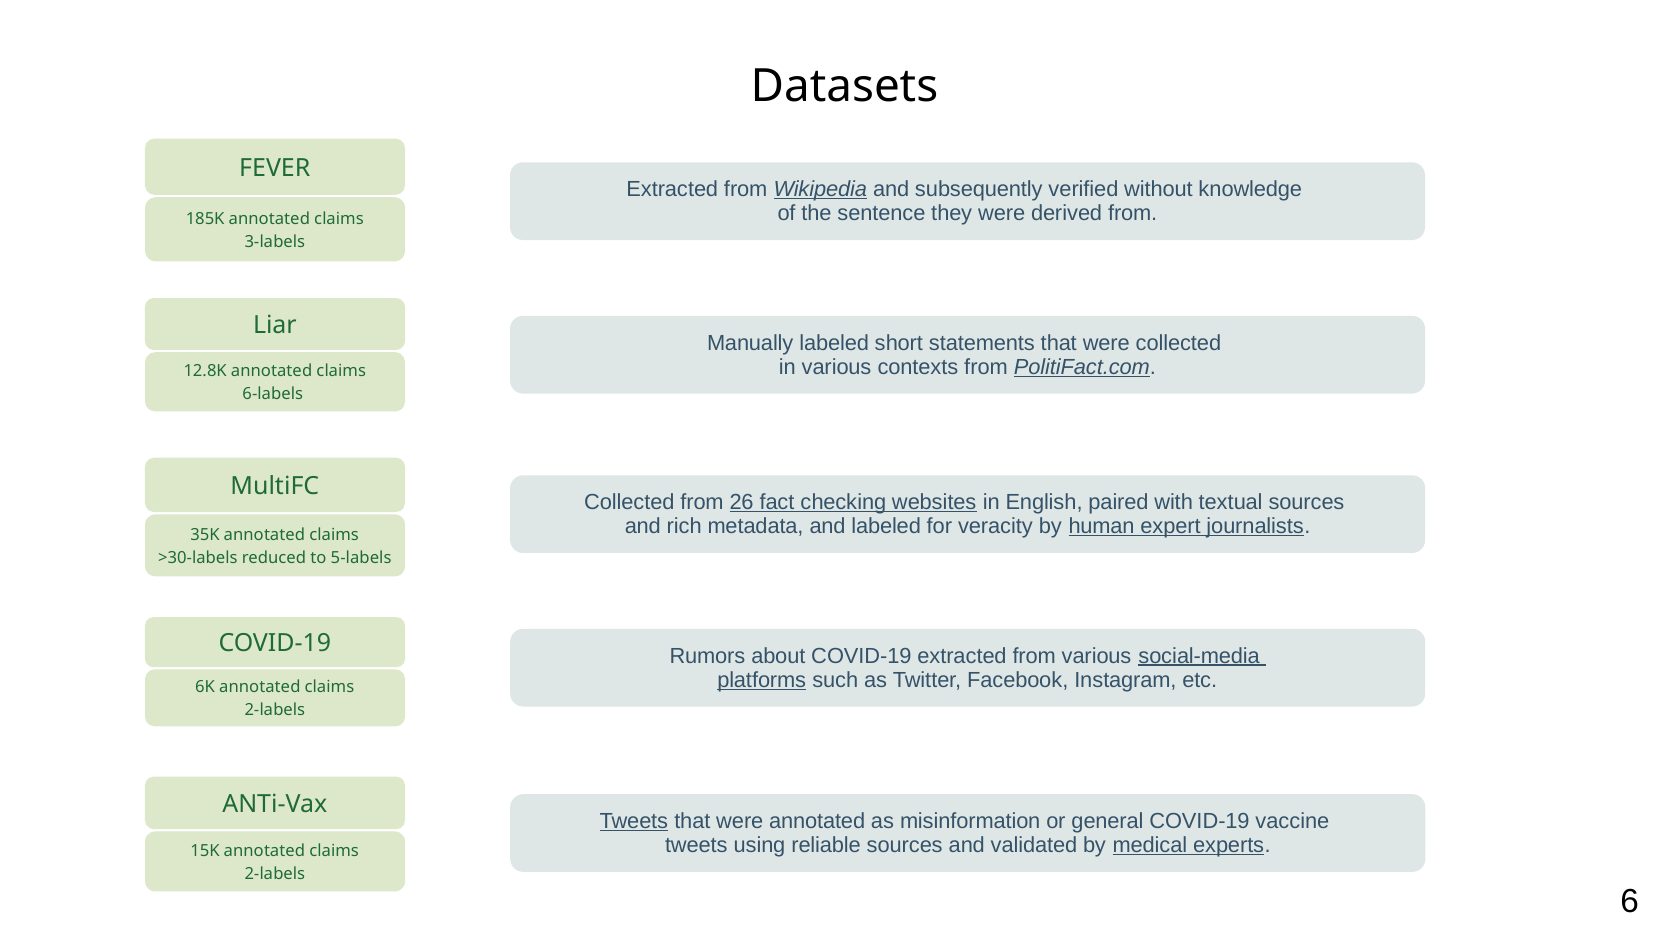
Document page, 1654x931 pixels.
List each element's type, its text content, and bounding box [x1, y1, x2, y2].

text_box 185K annotated claims 3-labels [145, 197, 406, 262]
text_box 12.8K annotated claims 6-labels [145, 352, 406, 412]
text_box 35K annotated claims >30-labels reduced to 5-labels [145, 514, 406, 577]
text_box ANTi-Vax [144, 776, 406, 830]
text_box Datasets [376, 45, 1277, 123]
text_box 6K annotated claims 2-labels [145, 669, 406, 727]
text_box Rumors about COVID-19 extracted from various social-media platforms such as Twitter, Facebook, Instagram, etc. [510, 628, 1426, 707]
text_box FEVER [144, 138, 406, 195]
text_box MultiFC [144, 457, 406, 513]
text_box Manually labeled short statements that were collected in various contexts from PolitiFact.com. [510, 315, 1426, 394]
text_box Extracted from Wikipedia and subsequently verified without knowledge of the sentence they were derived from. [510, 162, 1426, 241]
text_box Tweets that were annotated as misinformation or general COVID-19 vaccine tweets using reliable sources and validated by medical experts. [510, 794, 1426, 872]
text_box COVID-19 [144, 617, 406, 668]
text_box <number> [1024, 874, 1654, 931]
text_box Liar [144, 298, 406, 350]
text_box 15K annotated claims 2-labels [145, 831, 406, 892]
text_box Collected from 26 fact checking websites in English, paired with textual sources and rich metadata, and labeled for veracity by human expert journalists. [510, 475, 1426, 553]
